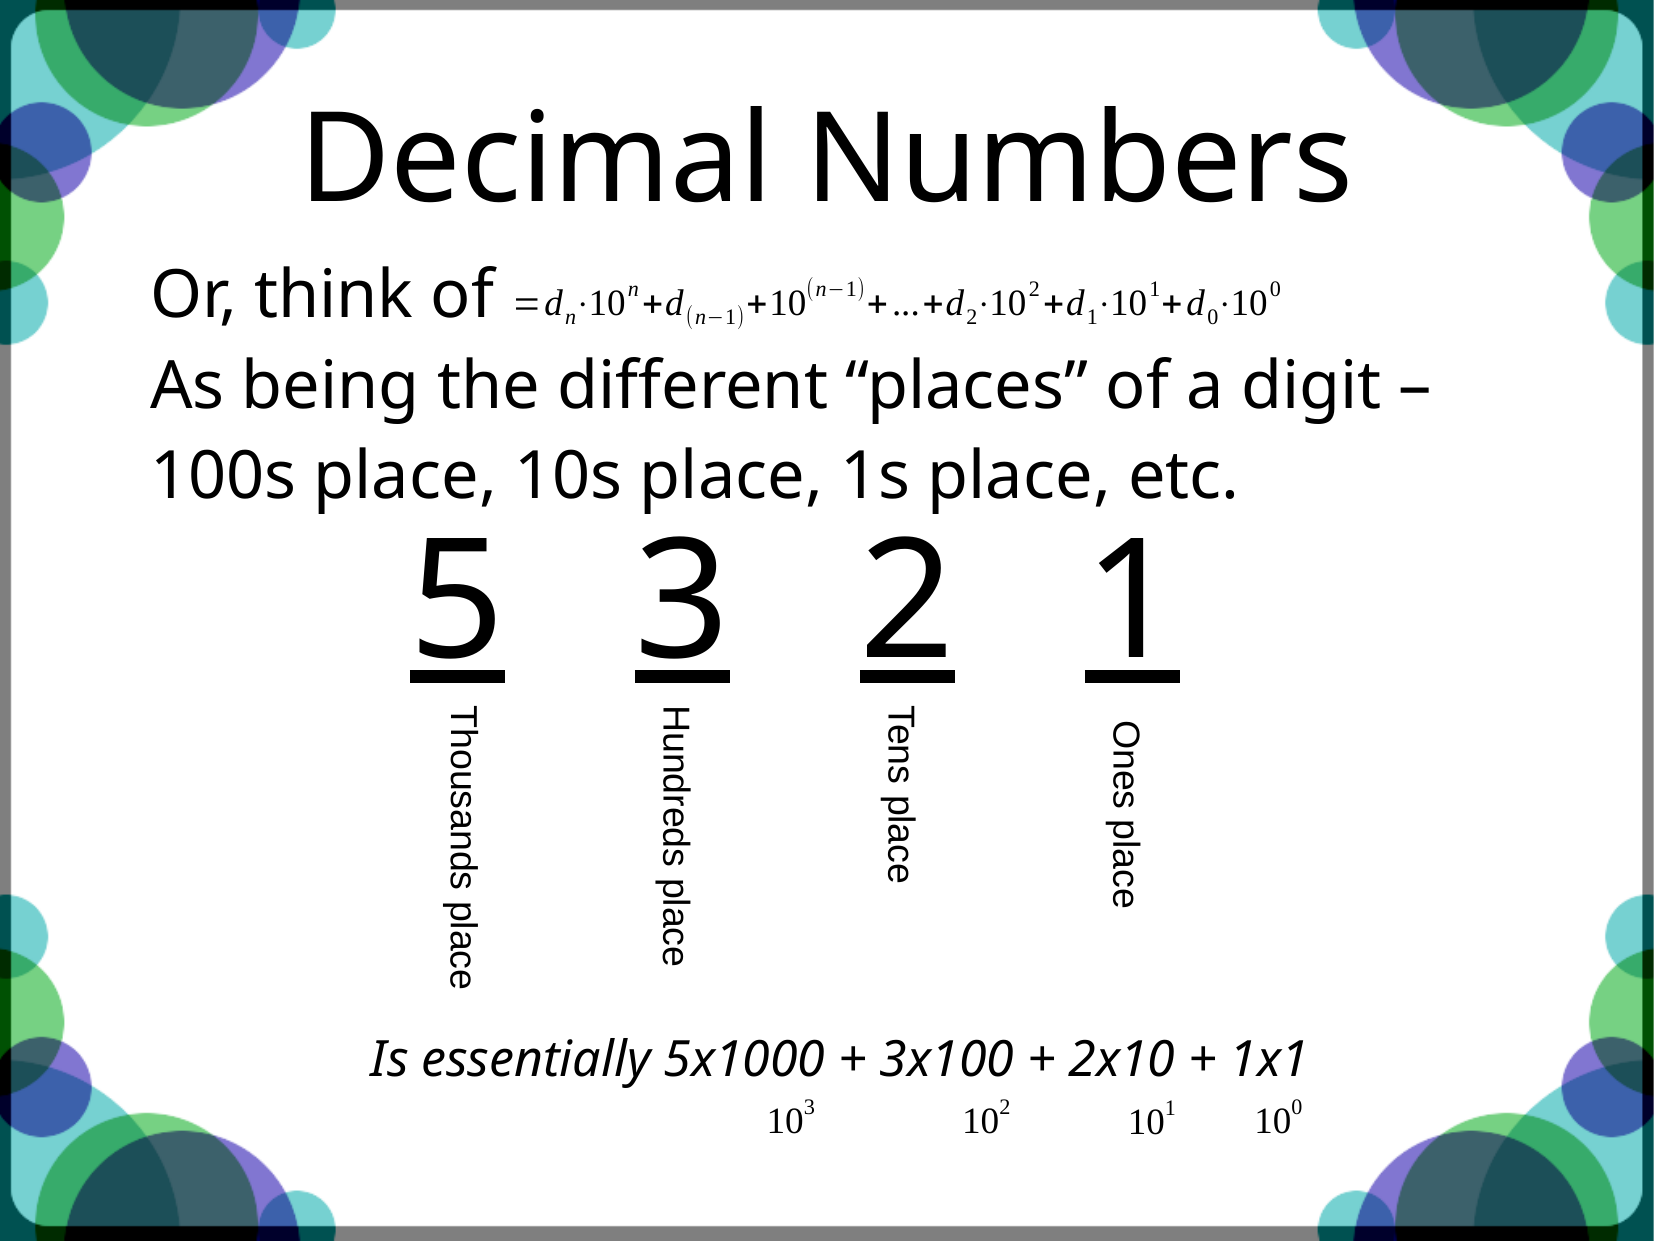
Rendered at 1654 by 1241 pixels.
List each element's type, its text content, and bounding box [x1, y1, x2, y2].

title Decimal Numbers [82, 49, 1571, 257]
text_box Ones place [1097, 705, 1156, 945]
chart [502, 275, 1291, 331]
text_box 5 3 2 1 [150, 480, 1441, 706]
chart [952, 1093, 1021, 1141]
text_box Hundreds place [647, 690, 706, 945]
text_box Is essentially 5x1000 + 3x100 + 2x10 + 1x1 [195, 945, 1486, 1170]
text_box Tens place [872, 690, 931, 945]
text_box Thousands place [435, 690, 493, 945]
subtitle Or, think of As being the different “places” of a digit – 100s place, 10s place, 1s place, etc. [150, 270, 1441, 480]
chart [757, 1093, 826, 1141]
chart [1245, 1093, 1313, 1141]
chart [1118, 1095, 1186, 1142]
picture [0, 0, 1654, 1241]
